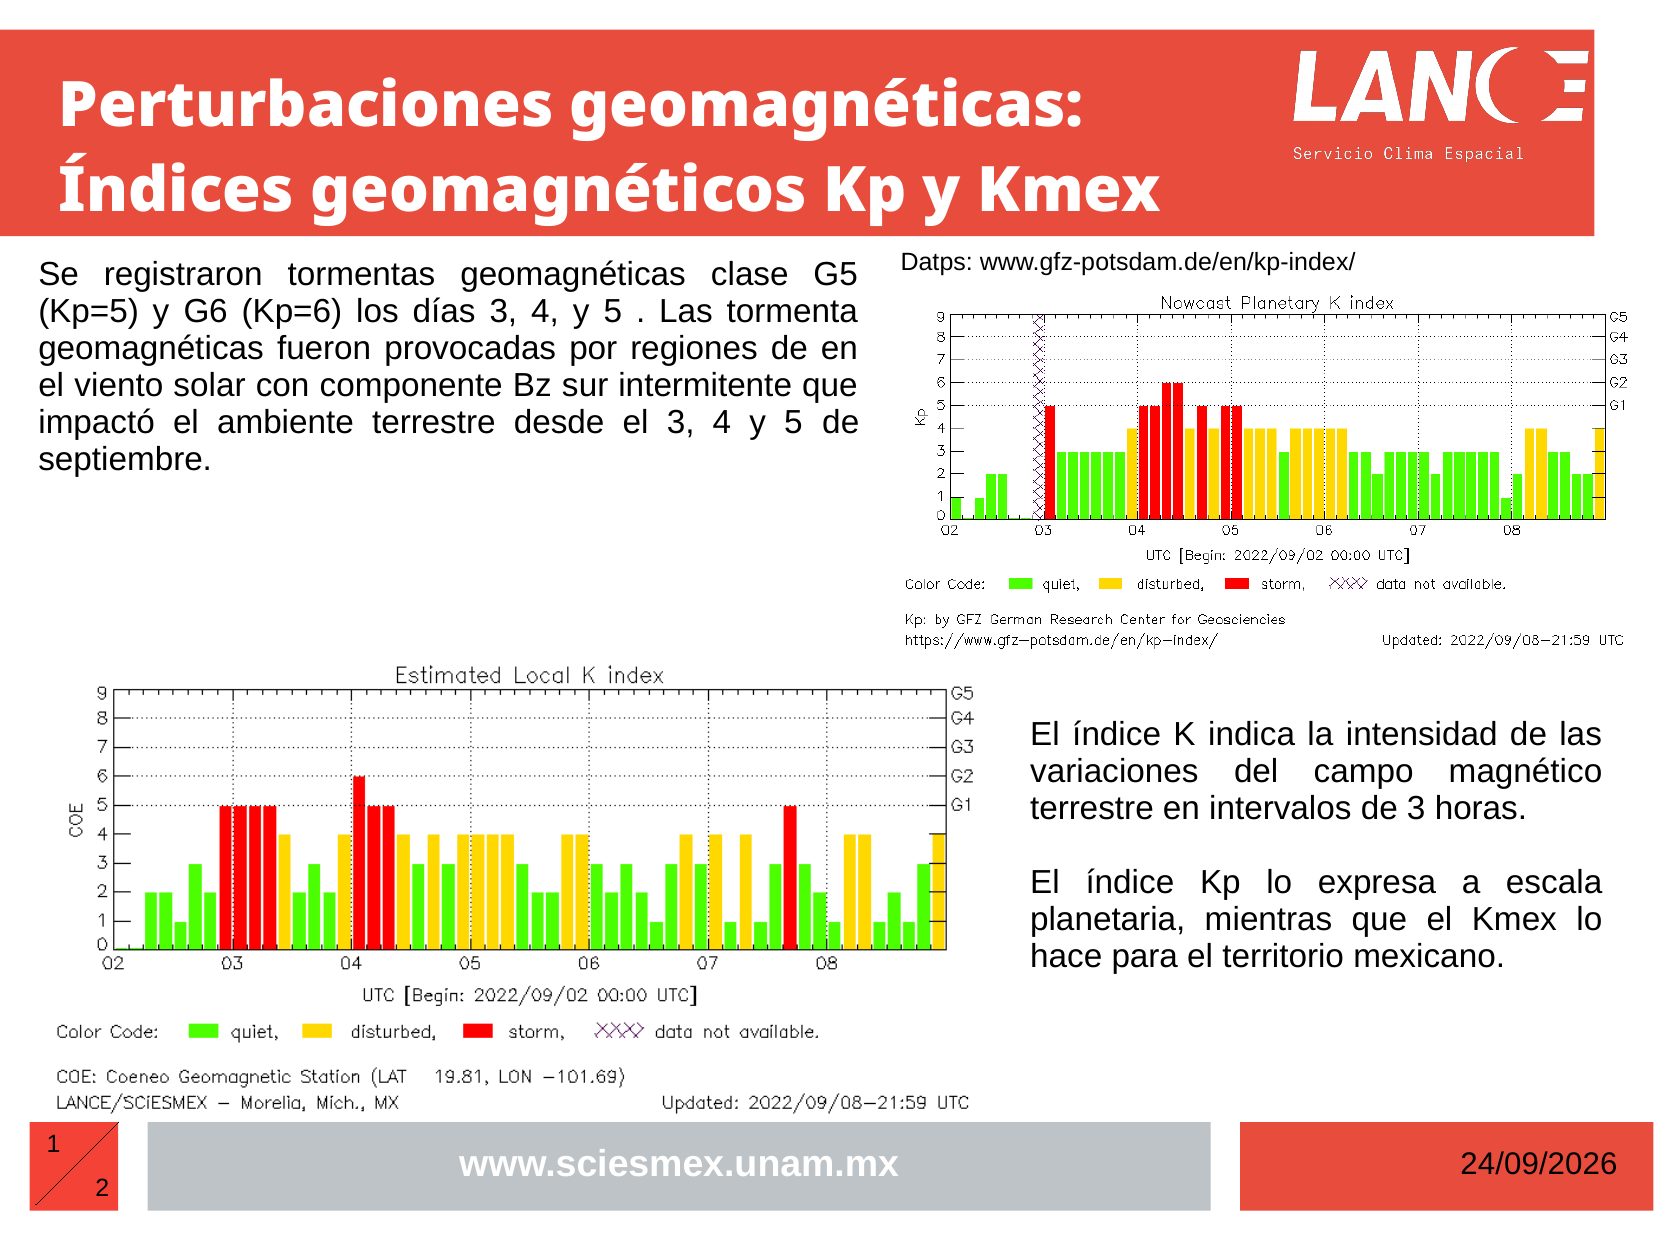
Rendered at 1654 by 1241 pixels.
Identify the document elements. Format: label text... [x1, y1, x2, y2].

picture [1293, 47, 1589, 162]
text_box Datps: www.gfz-potsdam.de/en/kp-index/ [885, 240, 1654, 284]
text_box <número> [31, 1122, 176, 1170]
text_box El índice K indica la intensidad de las variaciones del campo magnético terrestre en intervalos de 3 horas. El índice Kp lo expresa a escala planetaria, mientras que el Kmex lo hace para el territorio mexicano. [1015, 707, 1619, 1052]
text_box www.sciesmex.unam.mx [153, 1122, 1205, 1205]
text_box 08/09/2022 [1424, 1122, 1654, 1205]
text_box 2 [35, 1151, 125, 1209]
title Perturbaciones geomagnéticas: Índices geomagnéticos Kp y Kmex [59, 59, 1312, 207]
picture [47, 277, 1642, 1116]
text_box Se registraron tormentas geomagnéticas clase G5 (Kp=5) y G6 (Kp=6) los días 3, 4, y 5 . Las tormenta geomagnéticas fueron provocadas por regiones de en el viento solar con componente Bz sur intermitente que impactó el ambiente terrestre desde el 3, 4 y 5 de septiembre. [23, 248, 875, 650]
